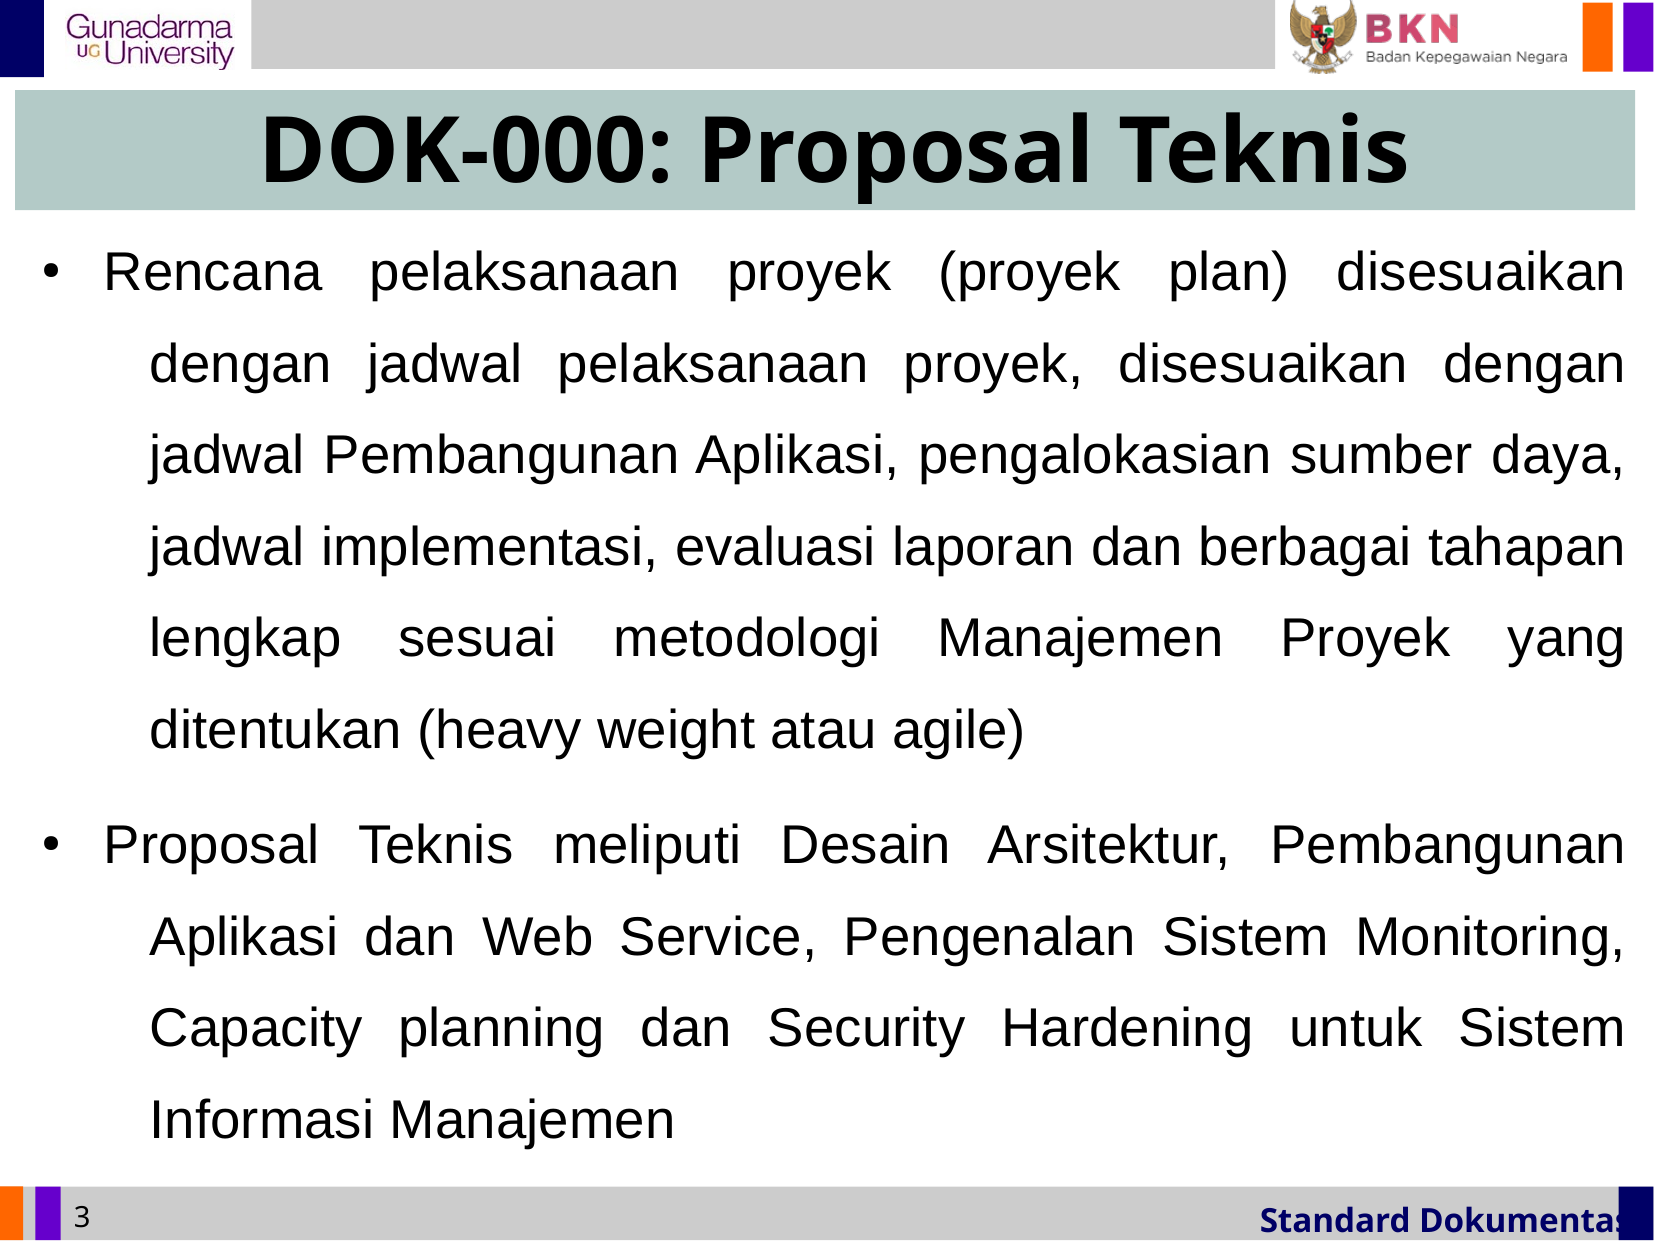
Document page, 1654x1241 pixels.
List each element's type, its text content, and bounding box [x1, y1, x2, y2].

text_box [15, 90, 78, 210]
picture [1290, 0, 1567, 74]
list Rencana pelaksanaan proyek (proyek plan) disesuaikan dengan jadwal pelaksanaan proyek, disesuaikan dengan jadwal Pembangunan Aplikasi, pengalokasian sumber daya, jadwal implementasi, evaluasi laporan dan berbagai tahapan lengkap sesuai metodologi Manajemen Proyek yang ditentukan (heavy weight atau agile) Proposal Teknis meliputi Desain Arsitektur, Pembangunan Aplikasi dan Web Service, Pengenalan Sistem Monitoring, Capacity planning dan Security Hardening untuk Sistem Informasi Manajemen [14, 210, 1630, 1171]
picture [65, 0, 235, 70]
title DOK-000: Proposal Teknis [78, 84, 1592, 210]
text_box [1592, 90, 1636, 211]
